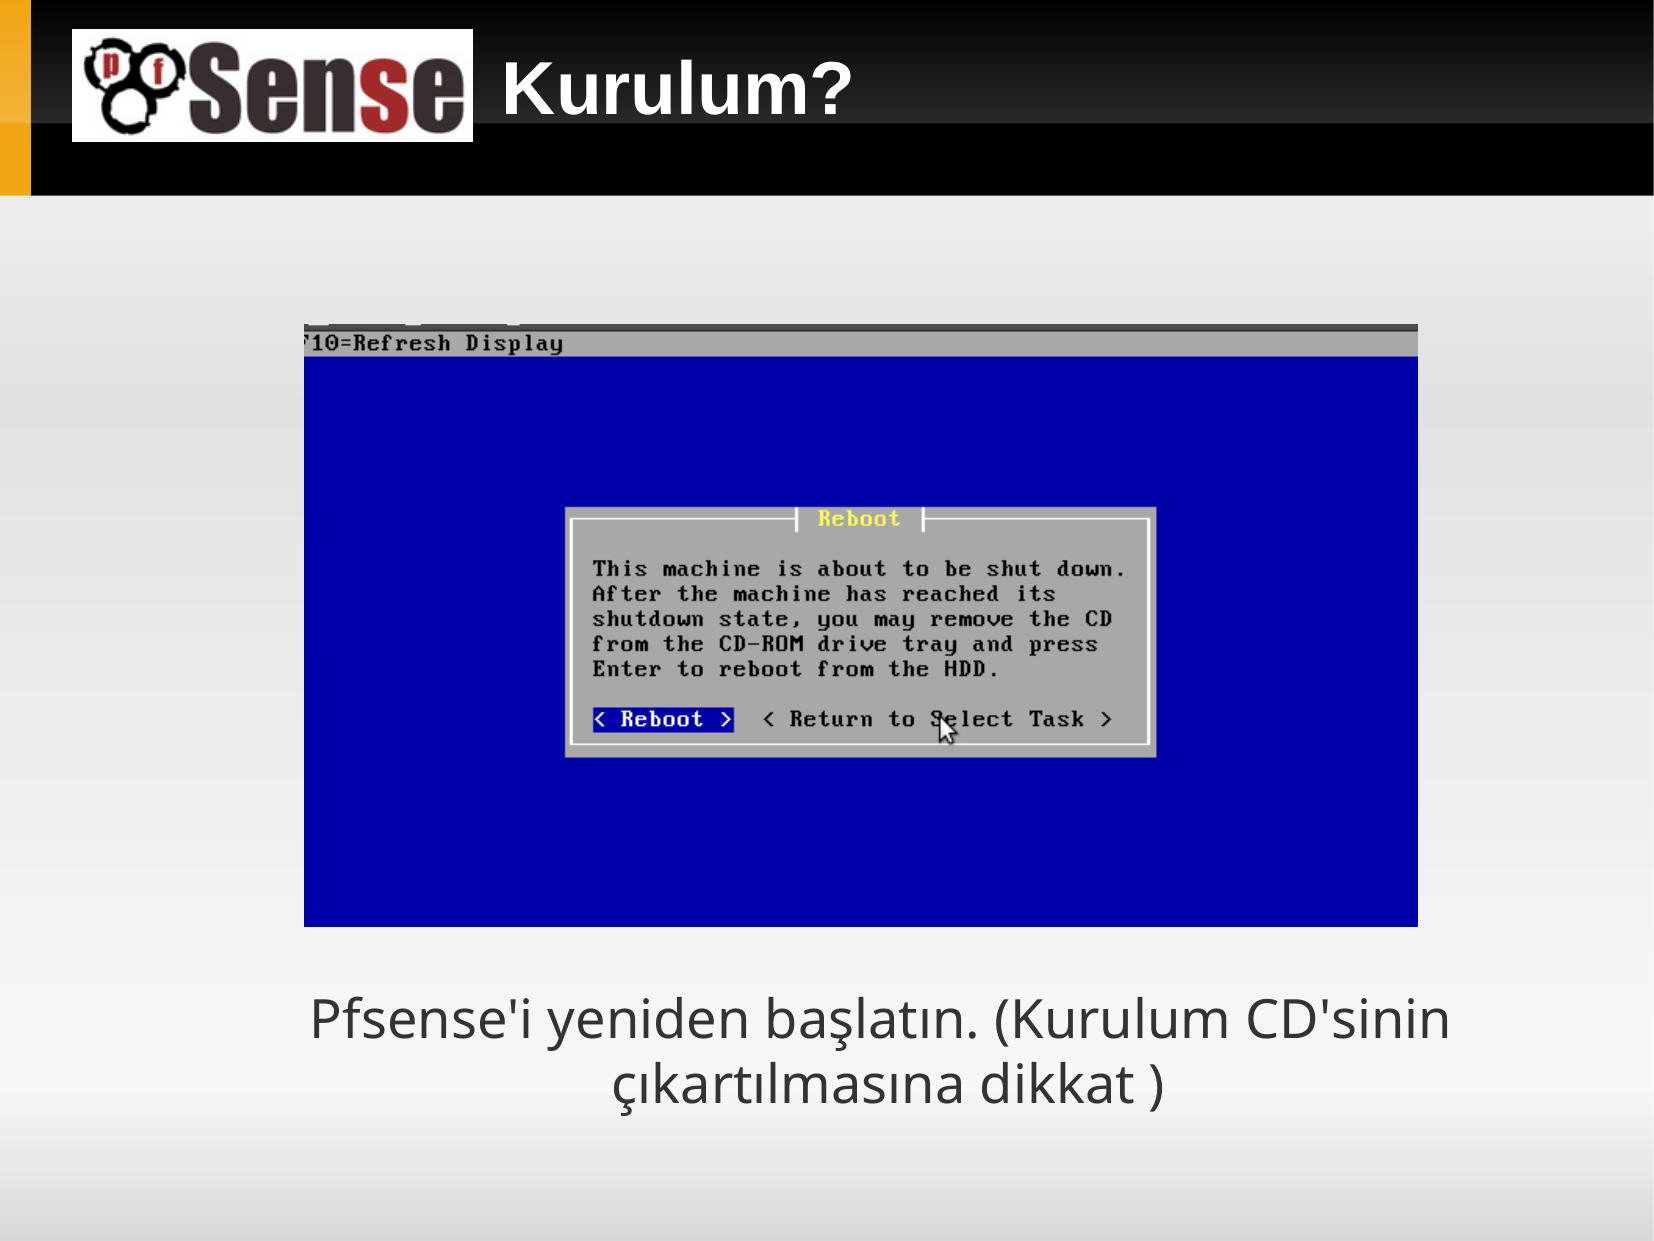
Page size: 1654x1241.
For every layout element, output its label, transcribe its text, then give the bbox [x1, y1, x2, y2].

text_box Pfsense'i yeniden başlatın. (Kurulum CD'sinin çıkartılmasına dikkat ) [295, 977, 1436, 1123]
picture [0, 0, 1654, 1241]
title Kurulum? [501, 0, 1625, 178]
